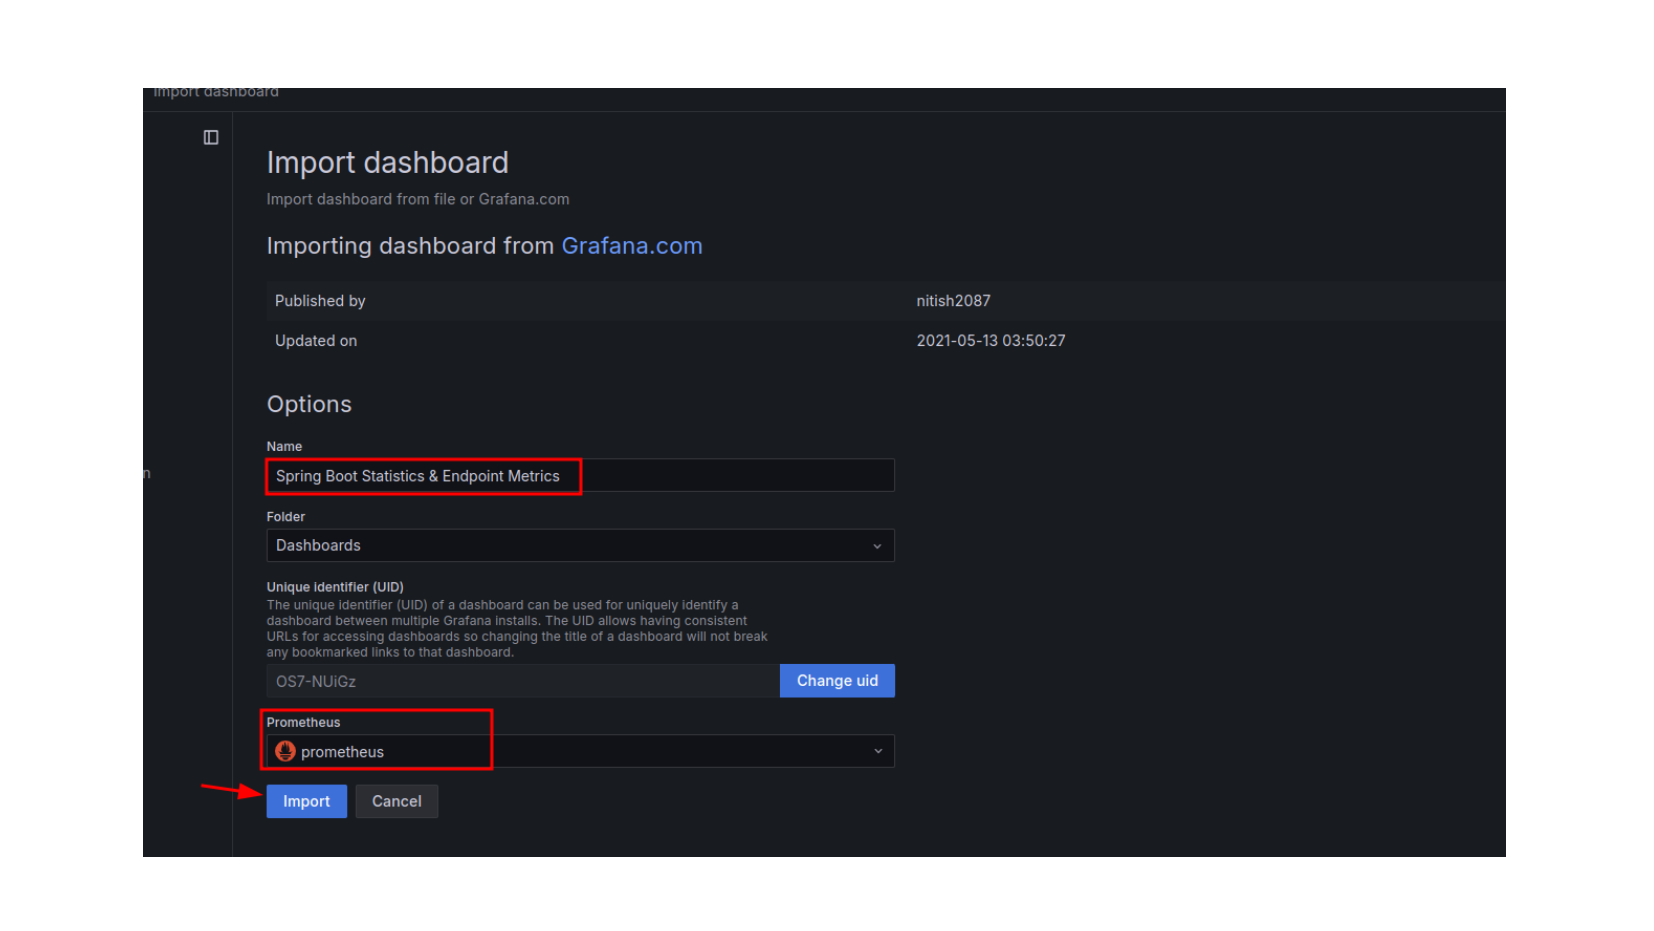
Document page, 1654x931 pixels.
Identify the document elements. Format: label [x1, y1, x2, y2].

picture [143, 88, 1506, 857]
